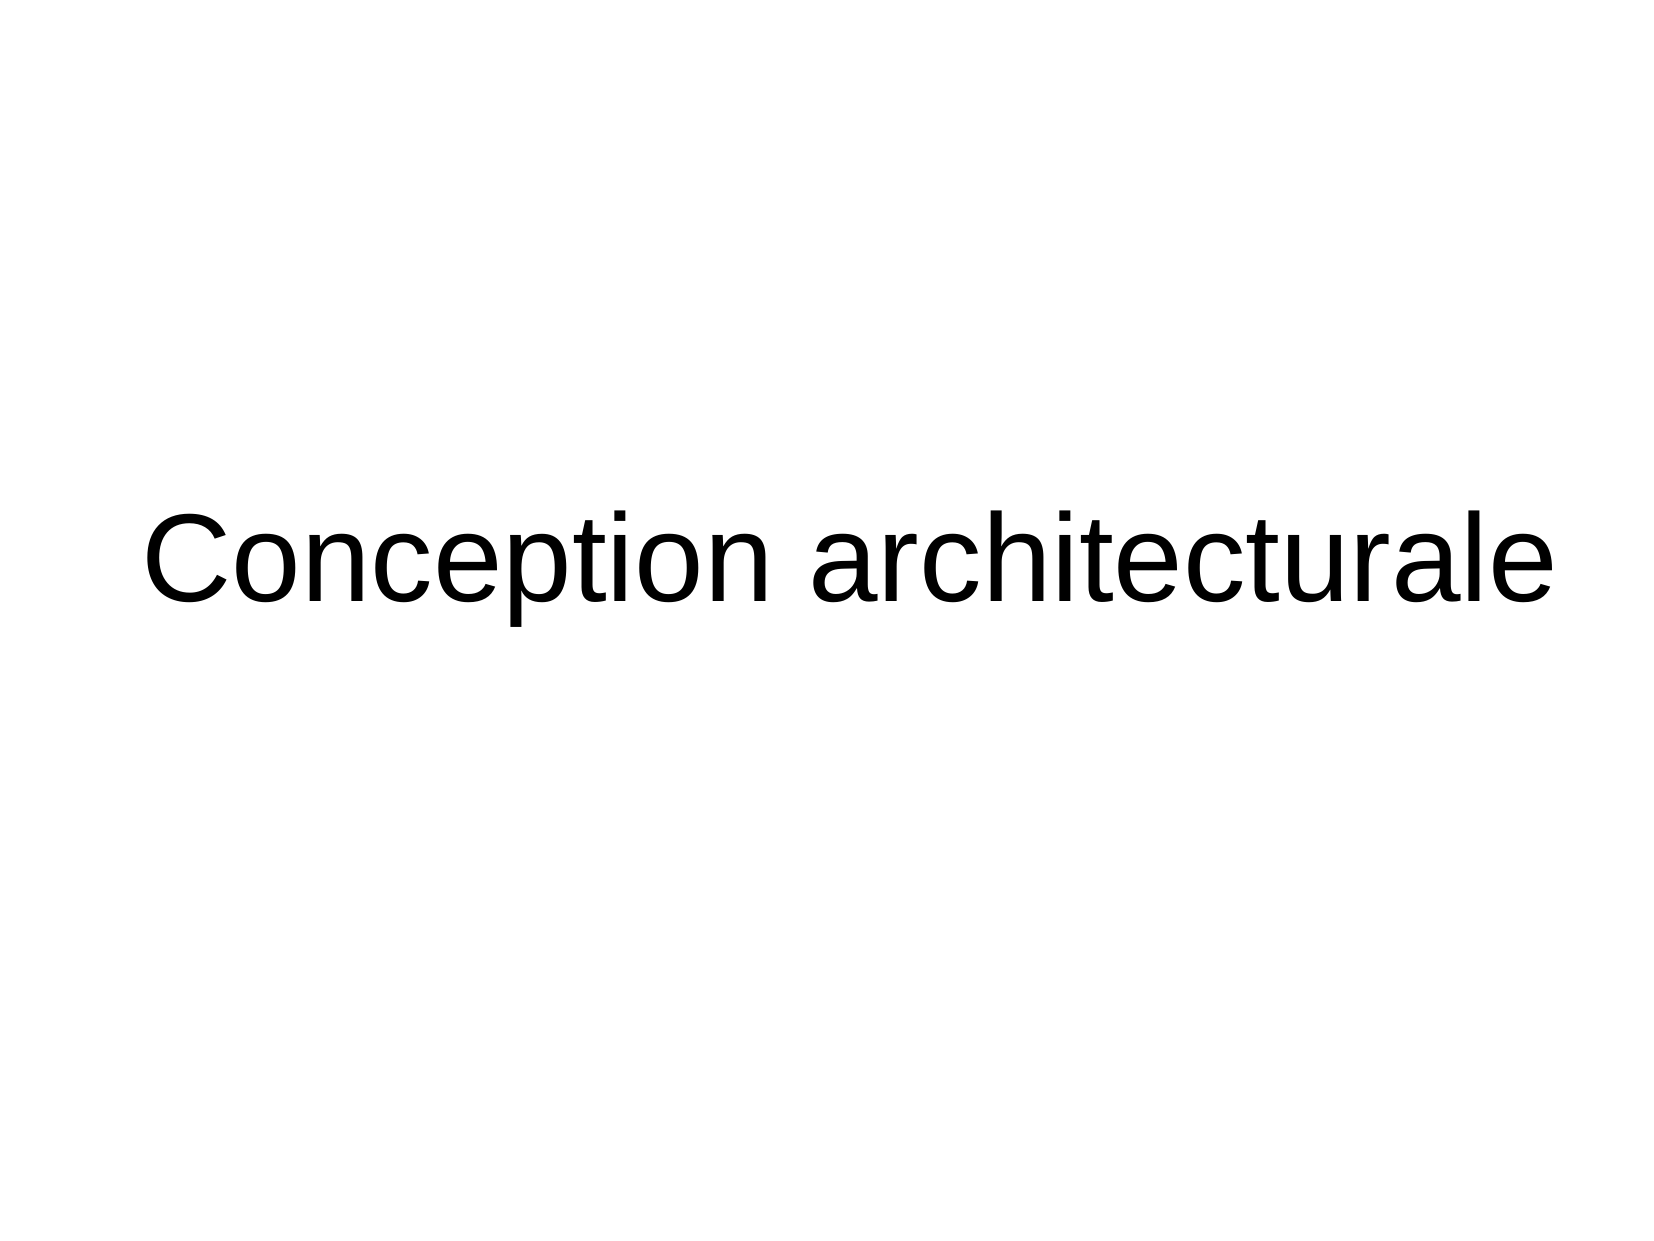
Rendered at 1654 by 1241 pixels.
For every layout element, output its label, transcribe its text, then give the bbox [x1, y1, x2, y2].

title Conception architecturale [106, 454, 1595, 662]
